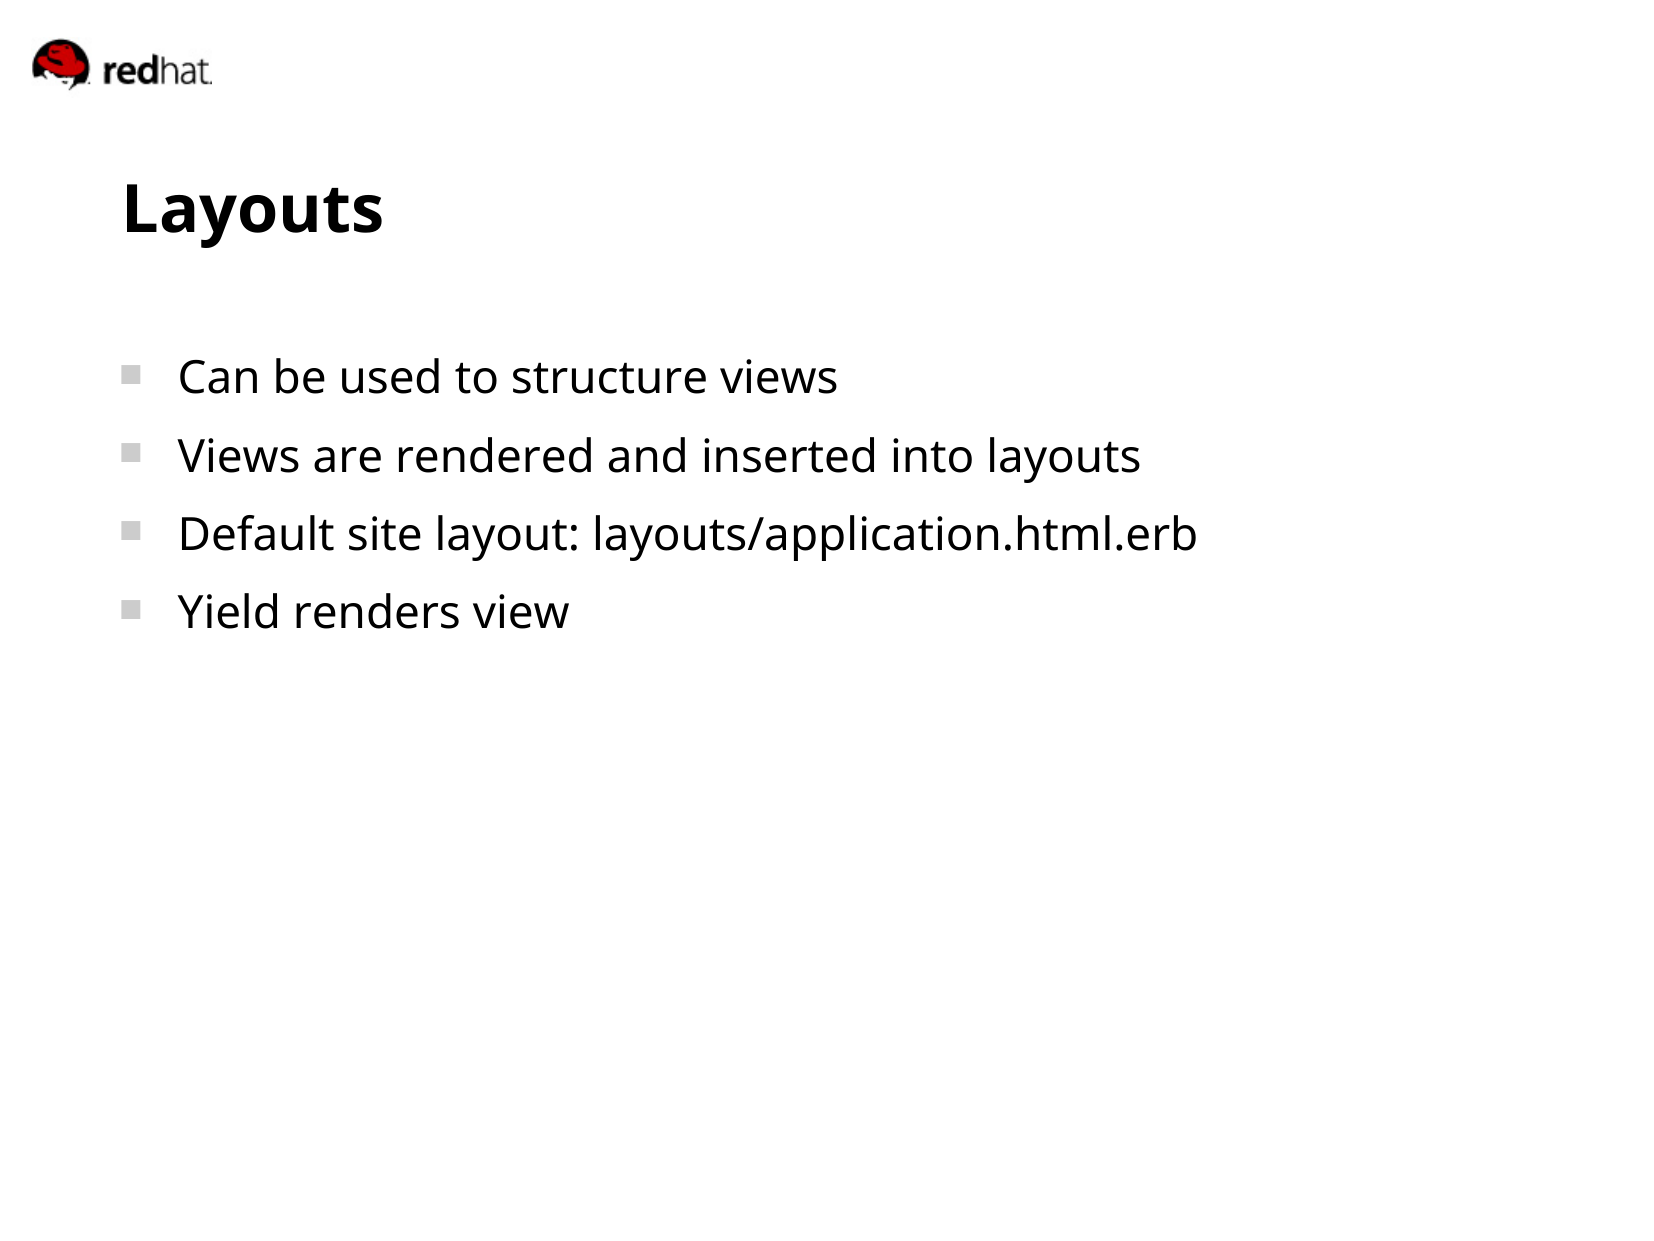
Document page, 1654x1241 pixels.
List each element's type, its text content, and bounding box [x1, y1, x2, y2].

picture [31, 37, 212, 98]
list Can be used to structure views Views are rendered and inserted into layouts Default site layout: layouts/application.html.erb Yield renders view [121, 344, 1534, 1127]
title Layouts [121, 102, 1534, 310]
